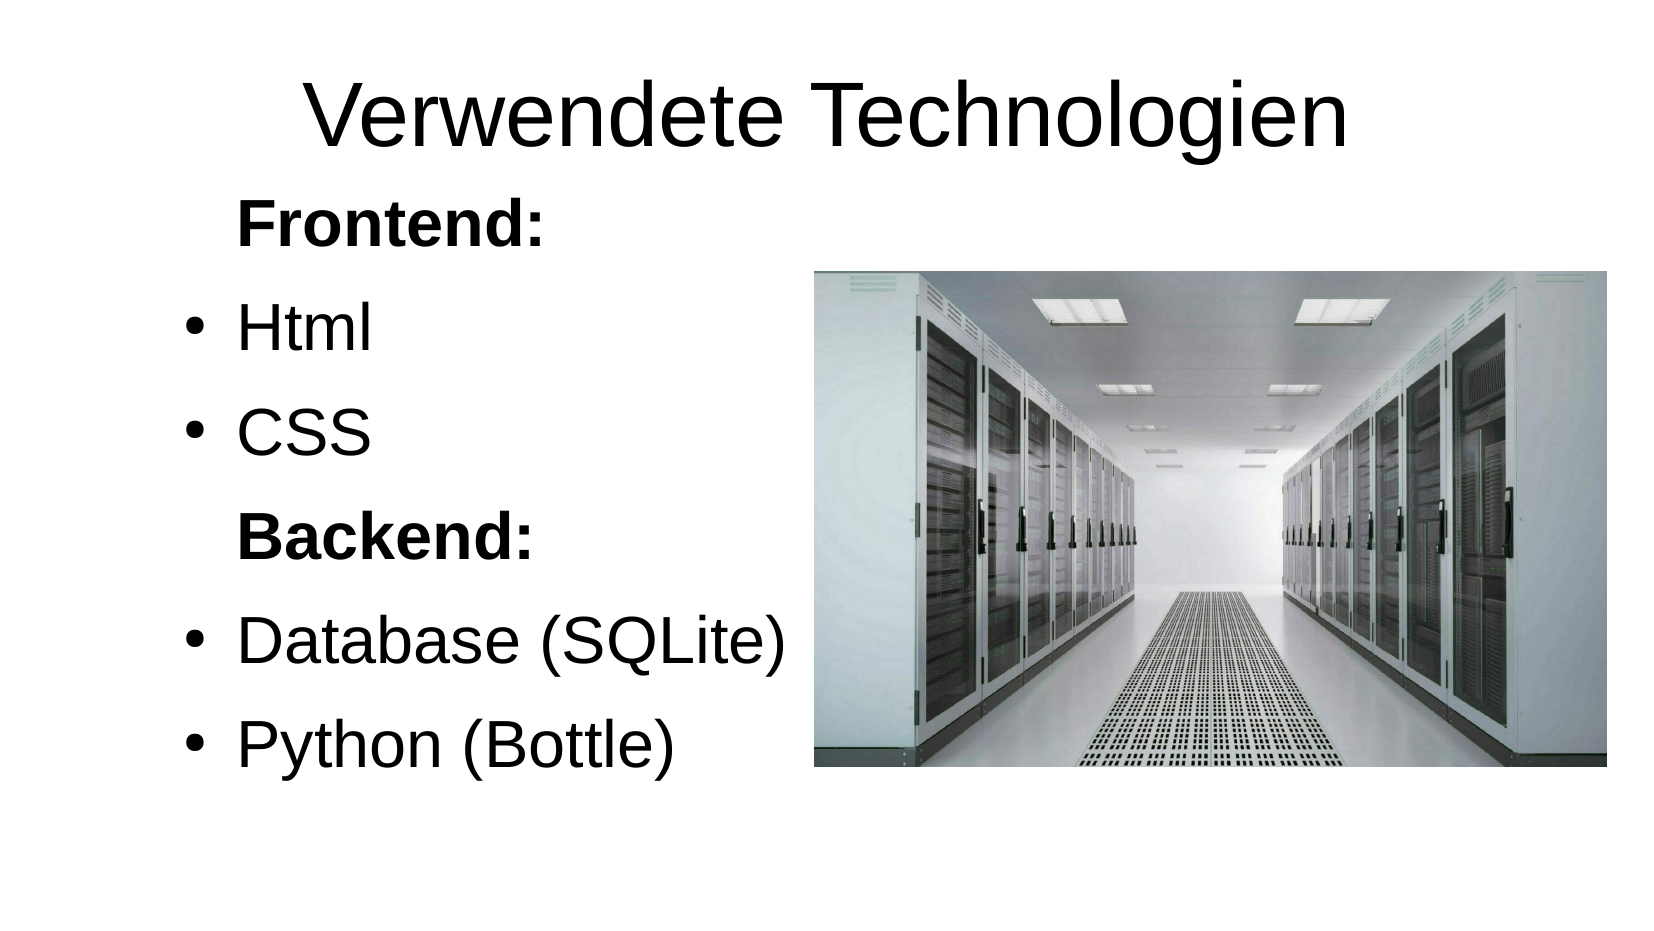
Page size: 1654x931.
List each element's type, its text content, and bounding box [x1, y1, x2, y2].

list Frontend: Html CSS Backend: Database (SQLite) Python (Bottle) [165, 186, 910, 931]
picture [814, 271, 1607, 767]
title Verwendete Technologien [82, 37, 1571, 193]
